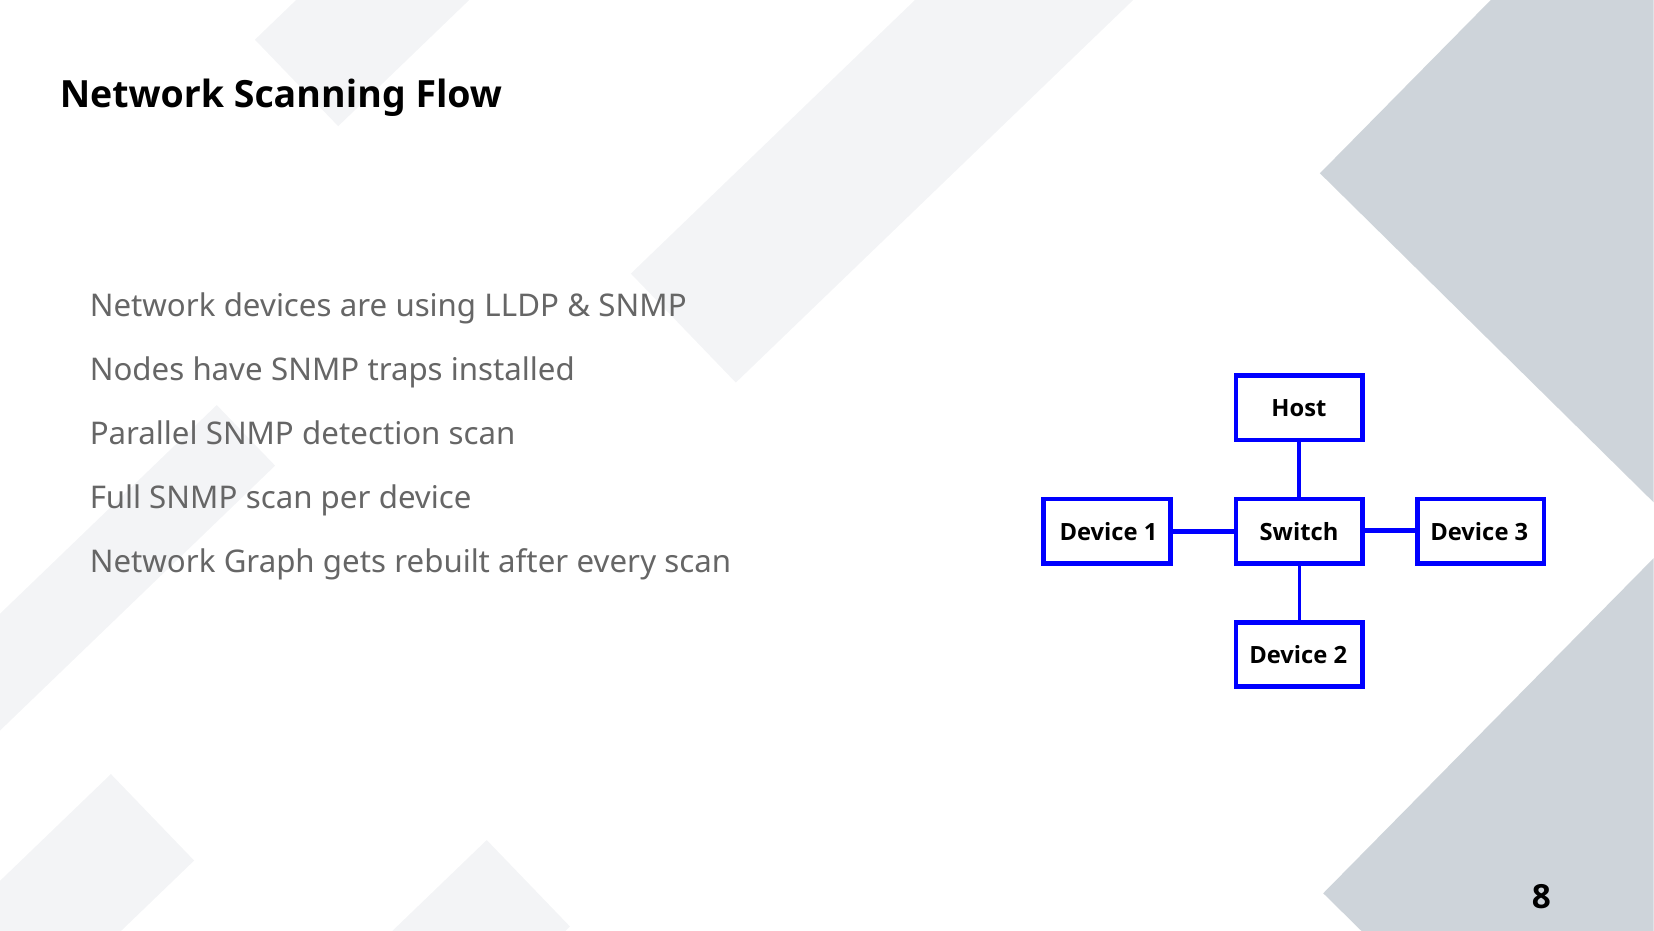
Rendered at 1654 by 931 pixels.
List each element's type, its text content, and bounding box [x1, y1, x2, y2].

text_box [963, 195, 1636, 867]
text_box <number> [1517, 865, 1654, 922]
text_box Network devices are using LLDP & SNMP Nodes have SNMP traps installed Parallel SNMP detection scan Full SNMP scan per device Network Graph gets rebuilt after every scan [75, 253, 916, 552]
text_box Network Scanning Flow [45, 60, 788, 121]
